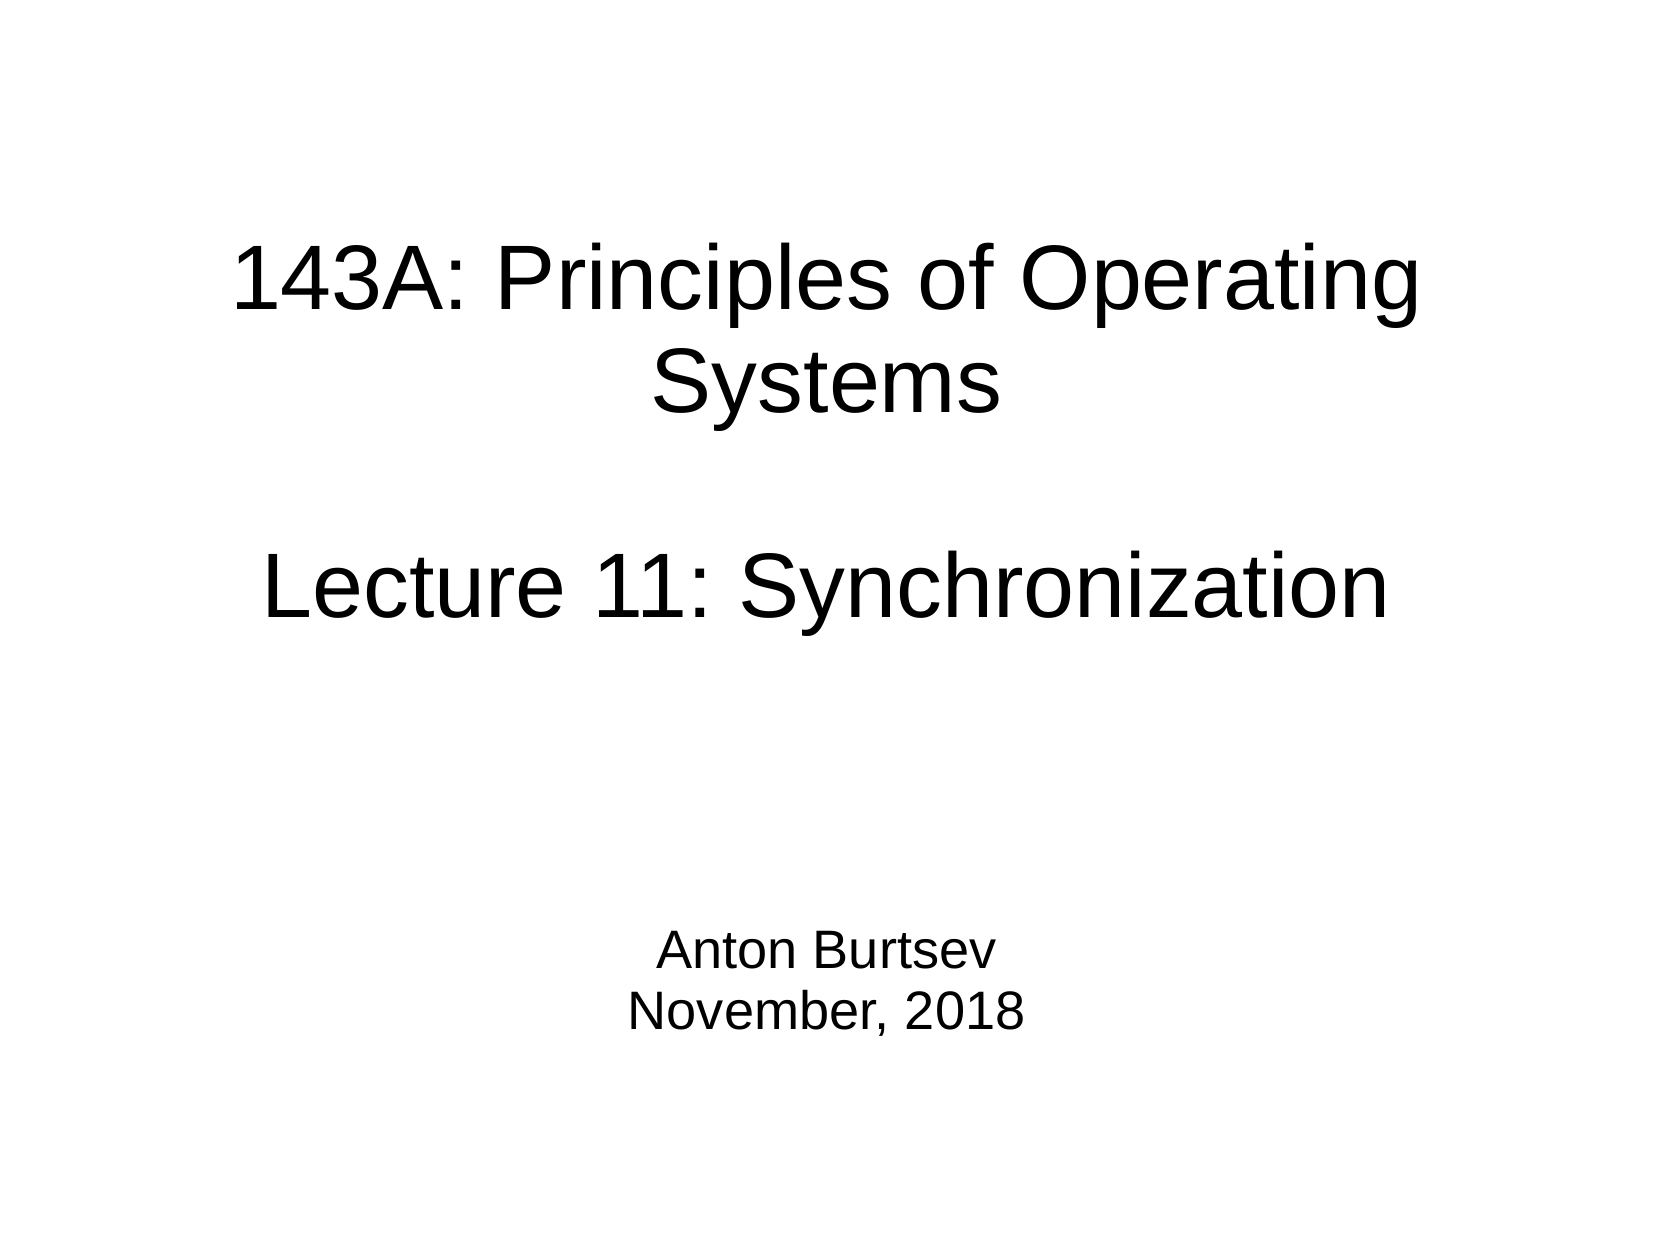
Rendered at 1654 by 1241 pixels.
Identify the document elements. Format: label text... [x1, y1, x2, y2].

subtitle Anton Burtsev November, 2018 [82, 637, 1571, 1109]
title 143A: Principles of Operating Systems Lecture 11: Synchronization [82, 113, 1571, 637]
